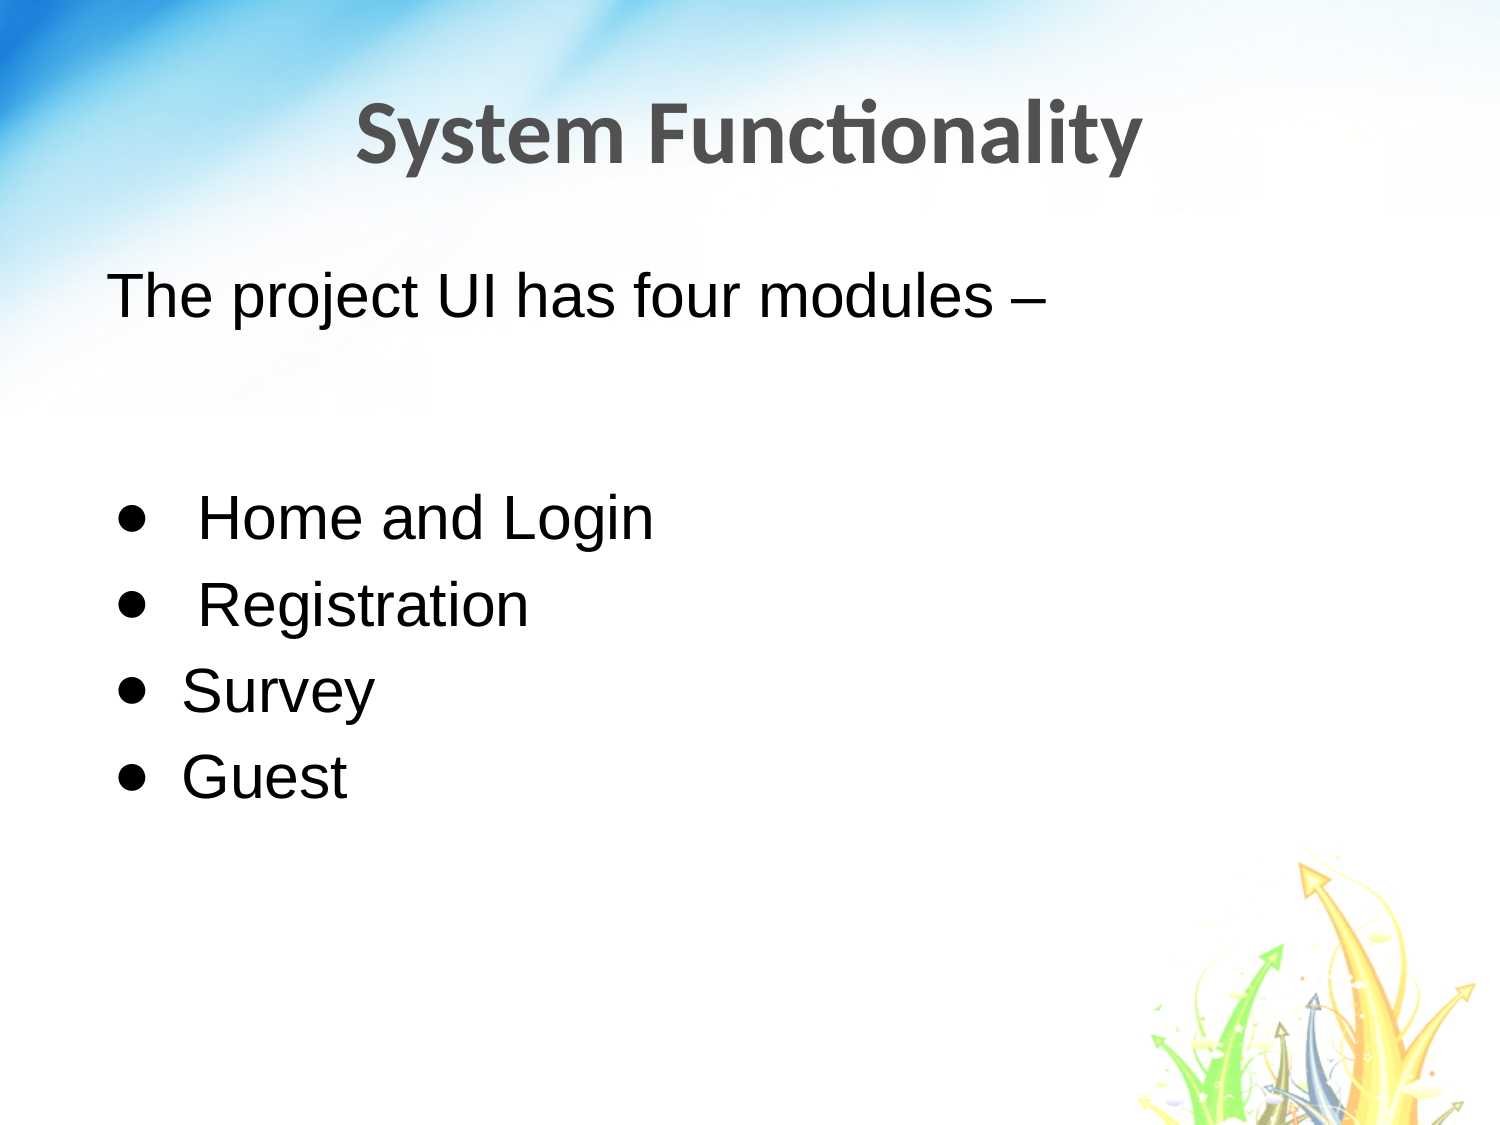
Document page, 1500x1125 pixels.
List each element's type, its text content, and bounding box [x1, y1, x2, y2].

text_box The project UI has four modules – Home and Login Registration Survey Guest [91, 228, 1409, 1051]
picture [1136, 845, 1477, 1125]
title System Functionality [75, 25, 1425, 229]
picture [0, 0, 1500, 409]
